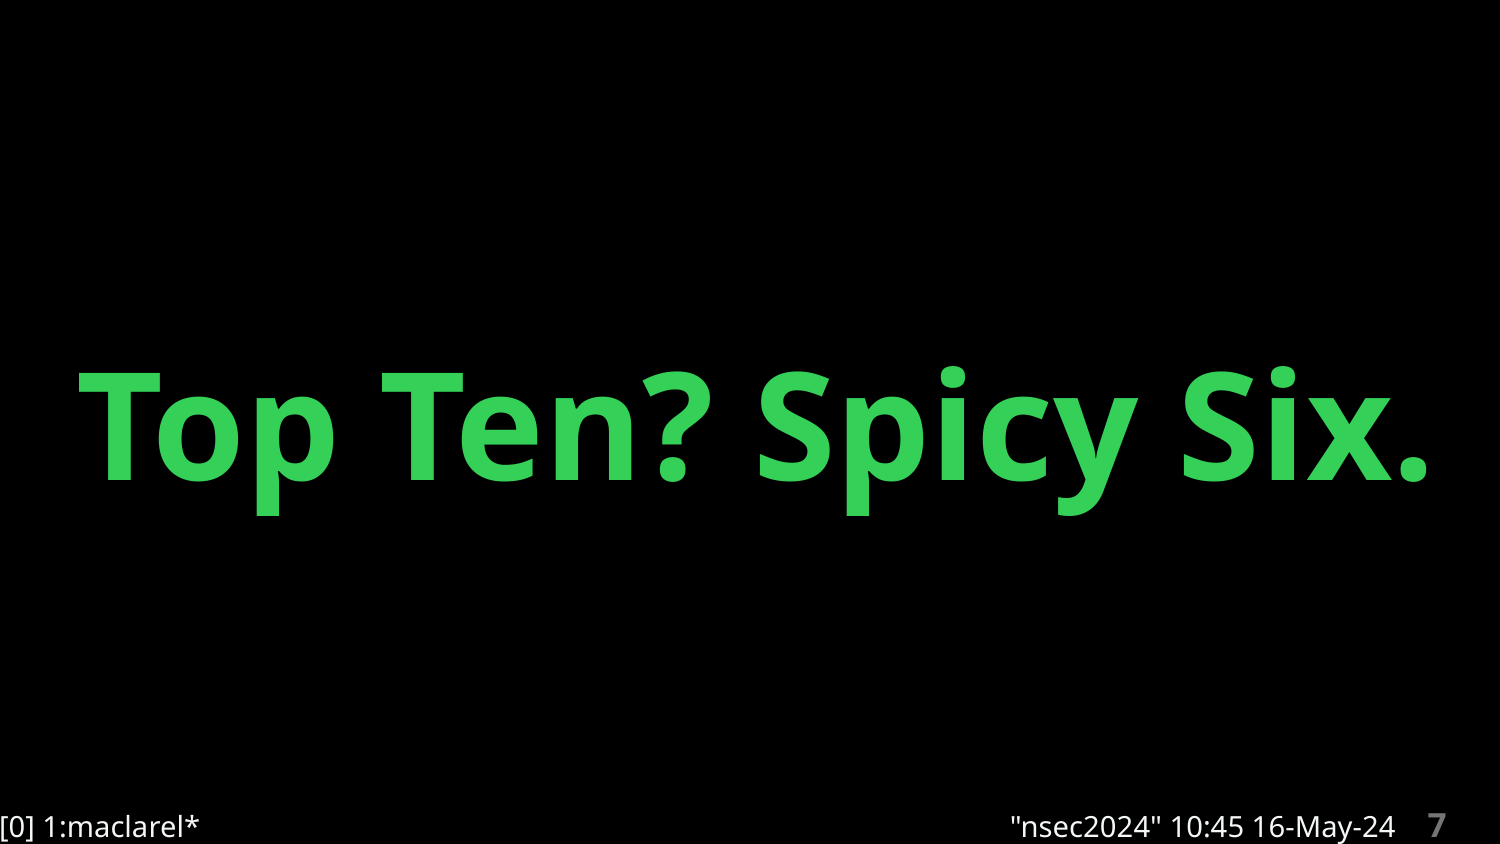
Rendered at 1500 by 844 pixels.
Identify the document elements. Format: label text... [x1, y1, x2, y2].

text_box Top Ten? Spicy Six. [6, 315, 1500, 526]
text_box [0] 1:maclarel* "nsec2024" 10:45 16-May-24 7 [0, 788, 1500, 844]
